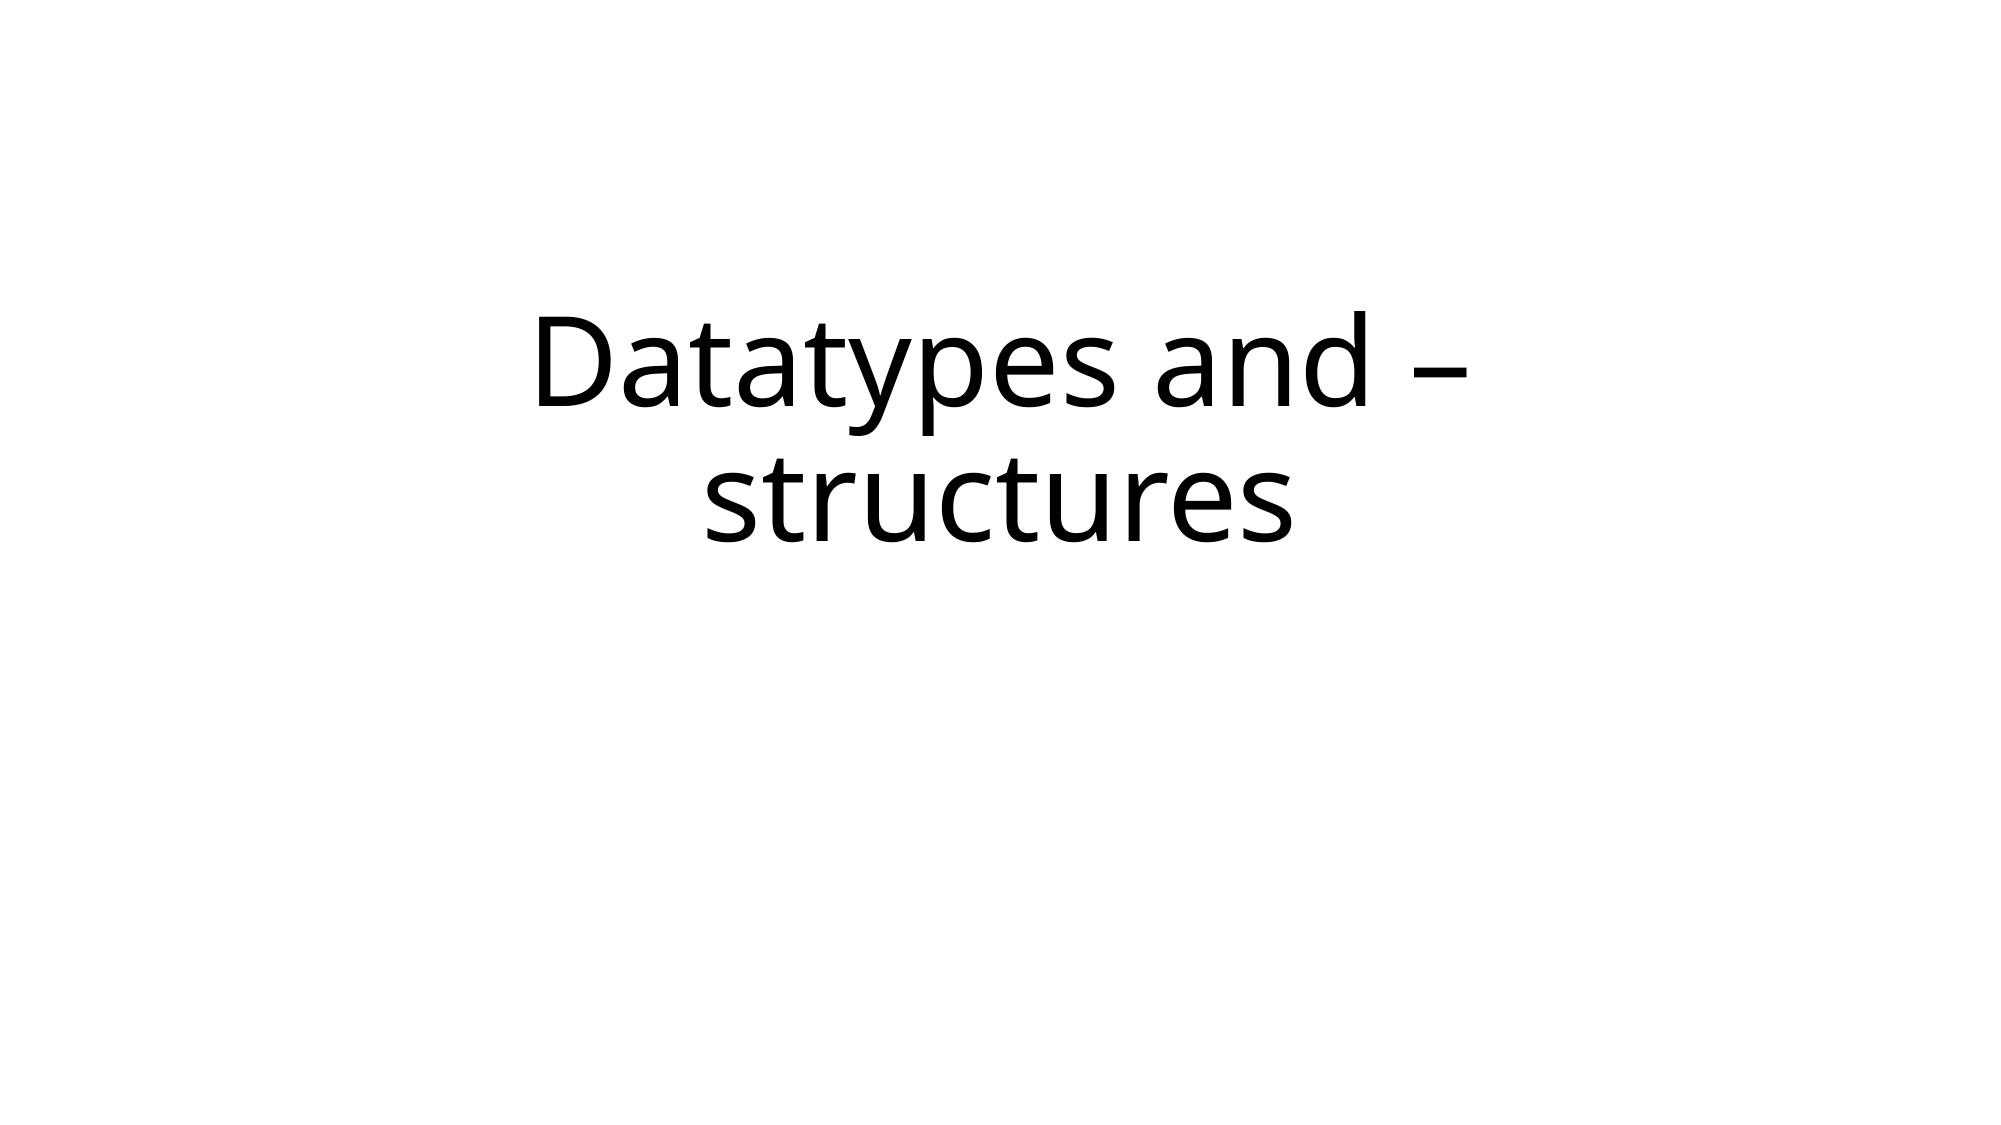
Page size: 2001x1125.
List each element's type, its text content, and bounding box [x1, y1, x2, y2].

title Datatypes and –structures [249, 184, 1750, 576]
